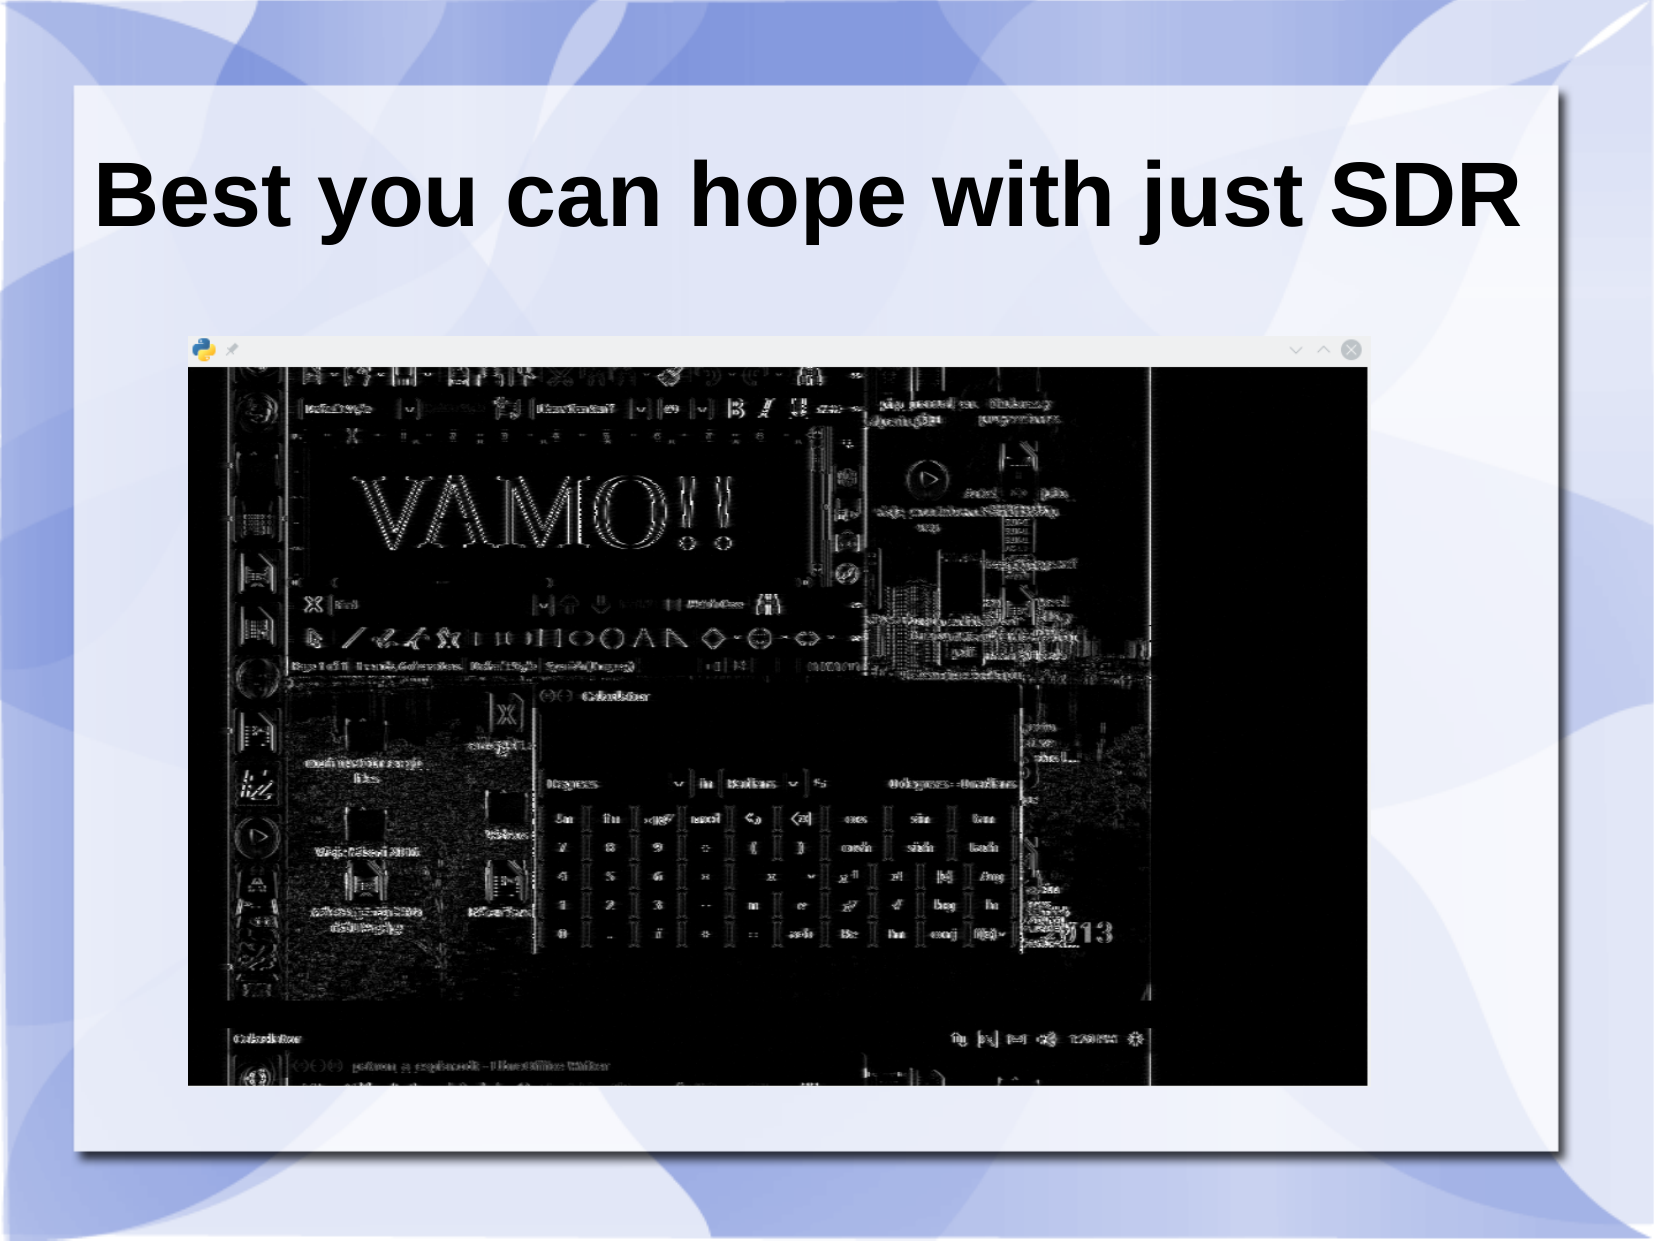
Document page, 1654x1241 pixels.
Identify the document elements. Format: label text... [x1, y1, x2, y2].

title Best you can hope with just SDR [82, 90, 1536, 298]
picture [0, 0, 1654, 1241]
